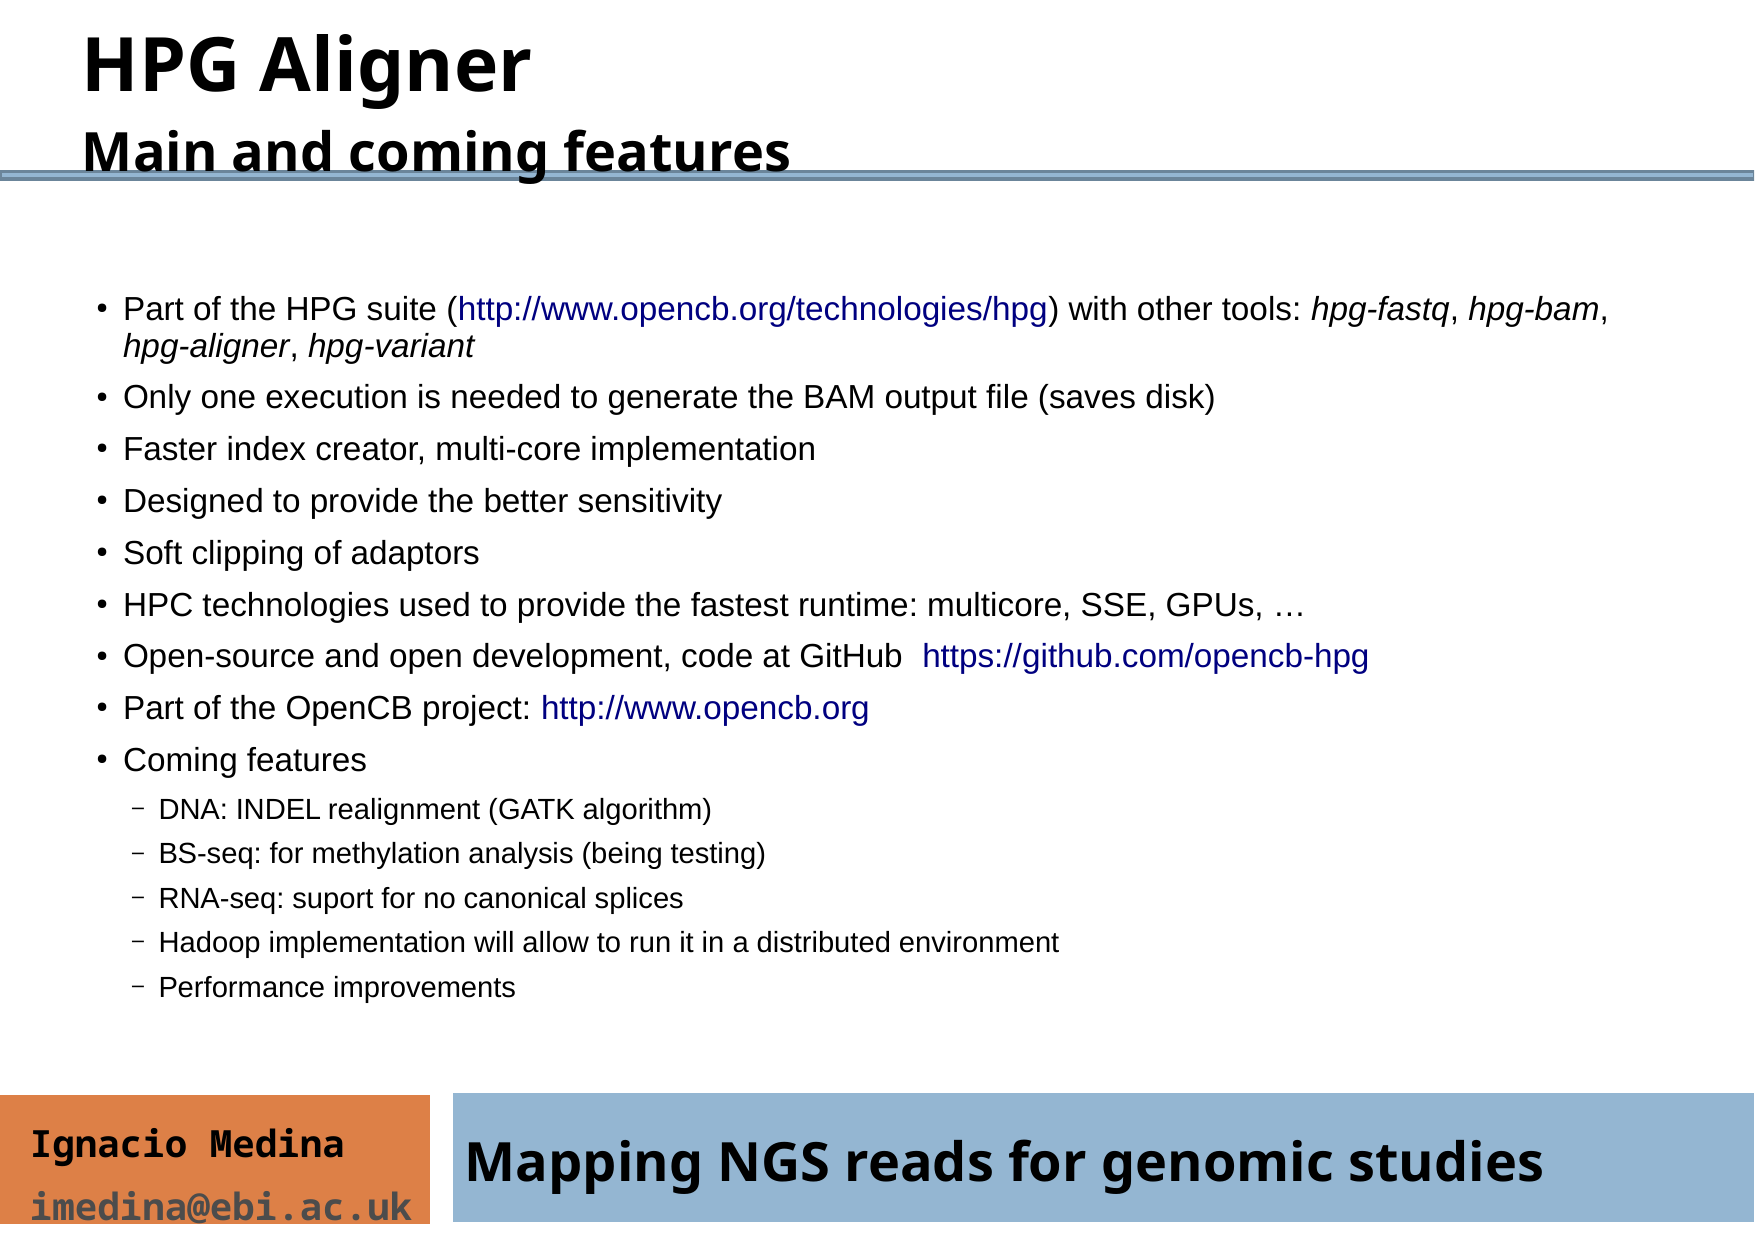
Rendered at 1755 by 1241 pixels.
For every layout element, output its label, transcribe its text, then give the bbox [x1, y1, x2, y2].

text_box [0, 171, 537, 179]
text_box Ignacio Medina imedina@ebi.ac.uk [15, 1110, 436, 1224]
list Part of the HPG suite (http://www.opencb.org/technologies/hpg) with other tools: hpg-fastq, hpg-bam, hpg-aligner, hpg-variant Only one execution is needed to generate the BAM output file (saves disk) Faster index creator, multi-core implementation Designed to provide the better sensitivity Soft clipping of adaptors HPC technologies used to provide the fastest runtime: multicore, SSE, GPUs, … Open-source and open development, code at GitHub https://github.com/opencb-hpg Part of the OpenCB project: http://www.opencb.org Coming features DNA: INDEL realignment (GATK algorithm) BS-seq: for methylation analysis (being testing) RNA-seq: suport for no canonical splices Hadoop implementation will allow to run it in a distributed environment Performance improvements [87, 290, 1632, 1010]
text_box HPG Aligner Main and coming features [67, 3, 1688, 169]
text_box Mapping NGS reads for genomic studies [450, 1116, 1726, 1195]
text_box [543, 171, 1754, 179]
